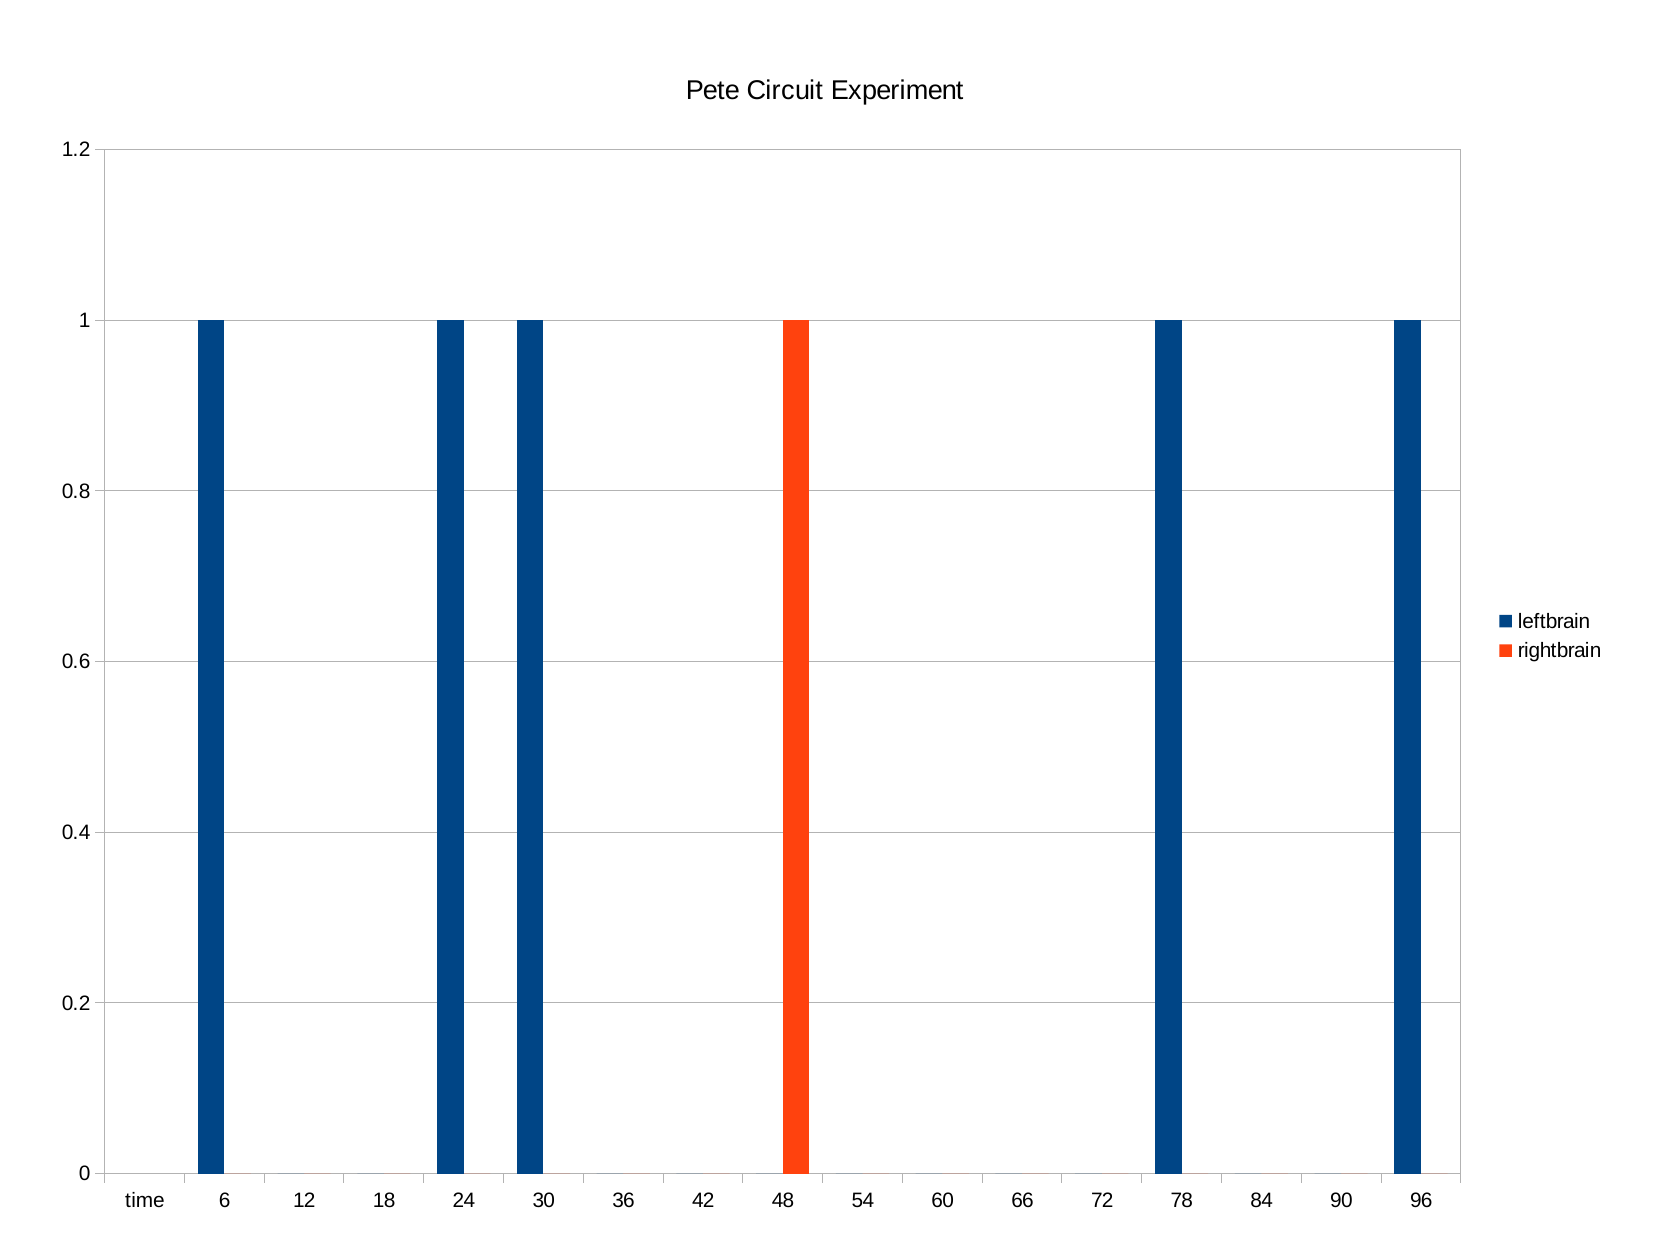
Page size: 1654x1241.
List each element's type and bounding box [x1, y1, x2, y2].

chart [30, 35, 1621, 1236]
